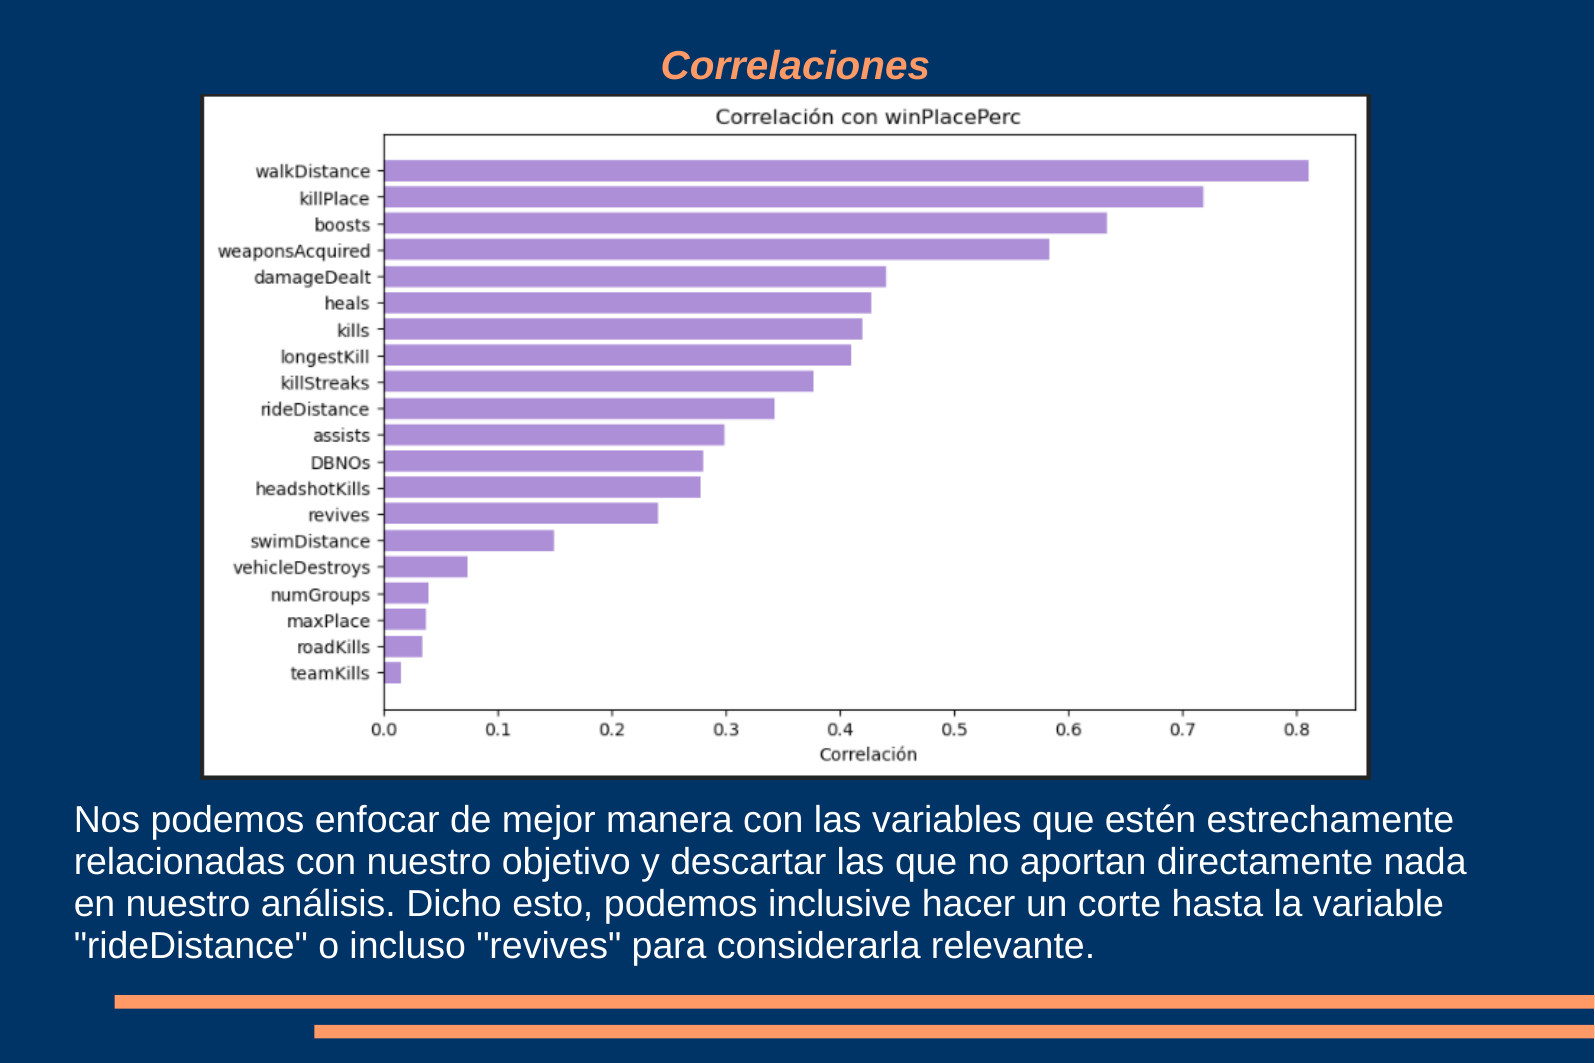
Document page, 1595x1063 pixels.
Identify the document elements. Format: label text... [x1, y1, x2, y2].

text_box Nos podemos enfocar de mejor manera con las variables que estén estrechamente relacionadas con nuestro objetivo y descartar las que no aportan directamente nada en nuestro análisis. Dicho esto, podemos inclusive hacer un corte hasta la variable "rideDistance" o incluso "revives" para considerarla relevante. [59, 790, 1501, 1016]
title Correlaciones [114, 0, 1477, 154]
picture [200, 94, 1371, 780]
